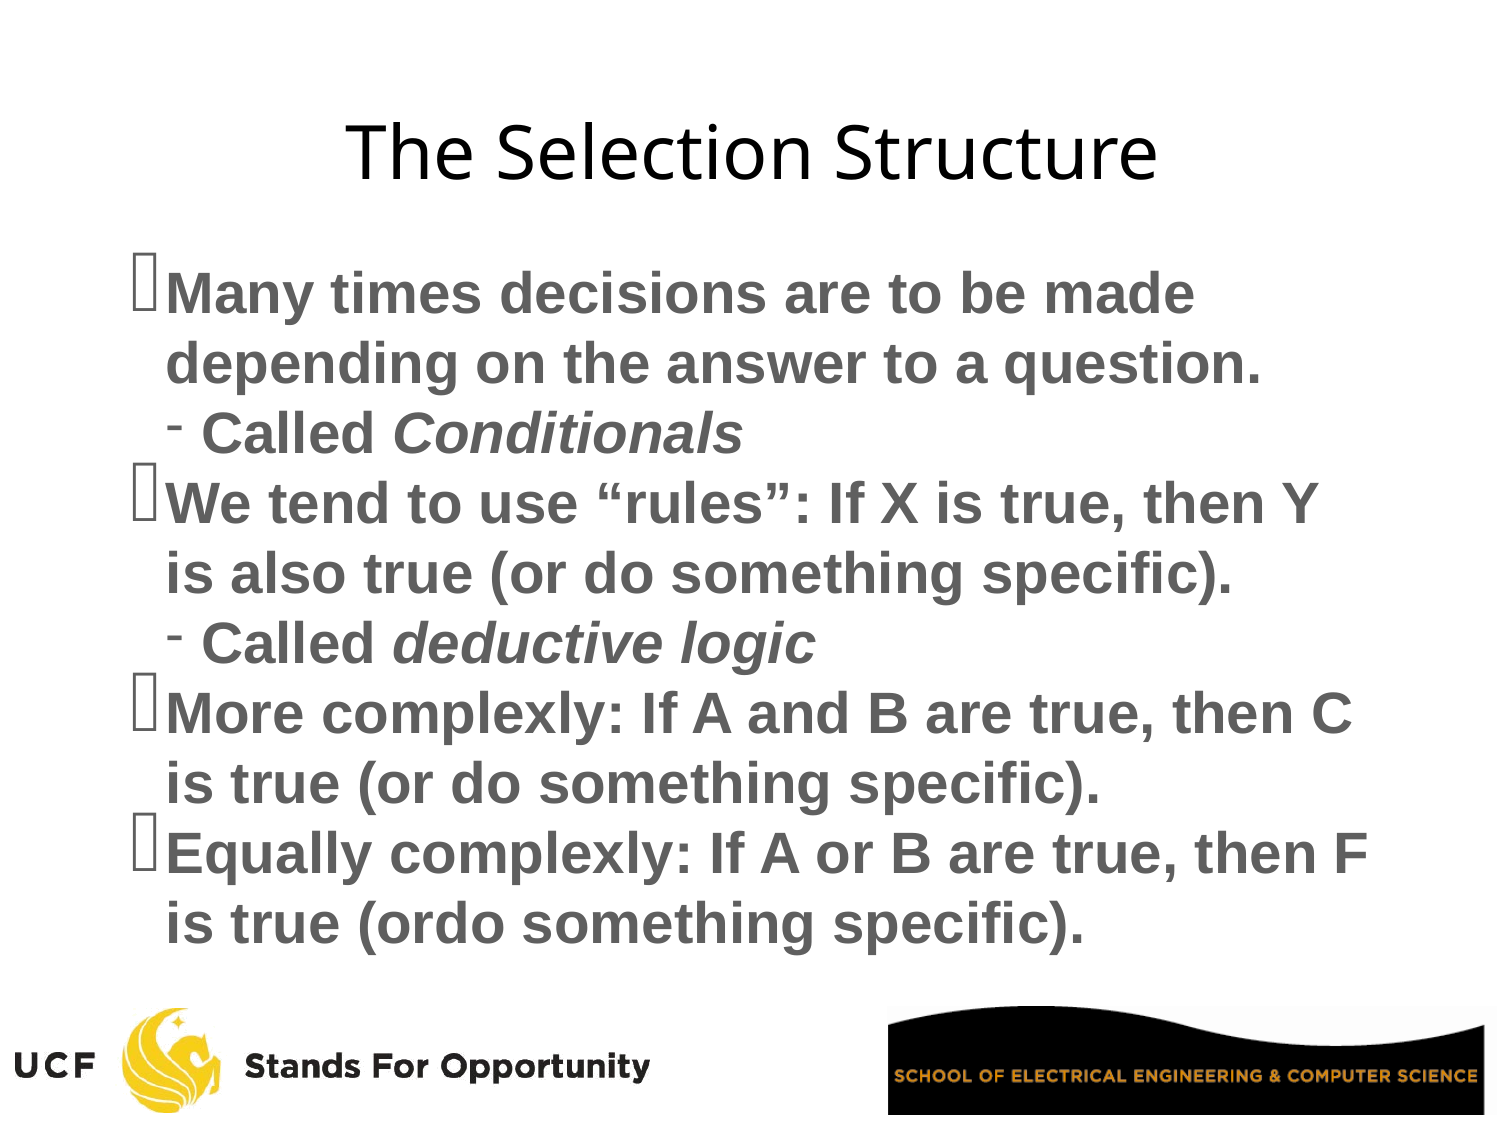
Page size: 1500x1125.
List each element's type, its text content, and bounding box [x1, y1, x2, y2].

text_box Many times decisions are to be made depending on the answer to a question. Called Conditionals We tend to use “rules”: If X is true, then Y is also true (or do something specific). Called deductive logic More complexly: If A and B are true, then C is true (or do something specific). Equally complexly: If A or B are true, then F is true (ordo something specific). [115, 248, 1391, 1036]
picture [15, 1008, 650, 1113]
text_box The Selection Structure [79, 52, 1427, 248]
picture [887, 1006, 1497, 1115]
